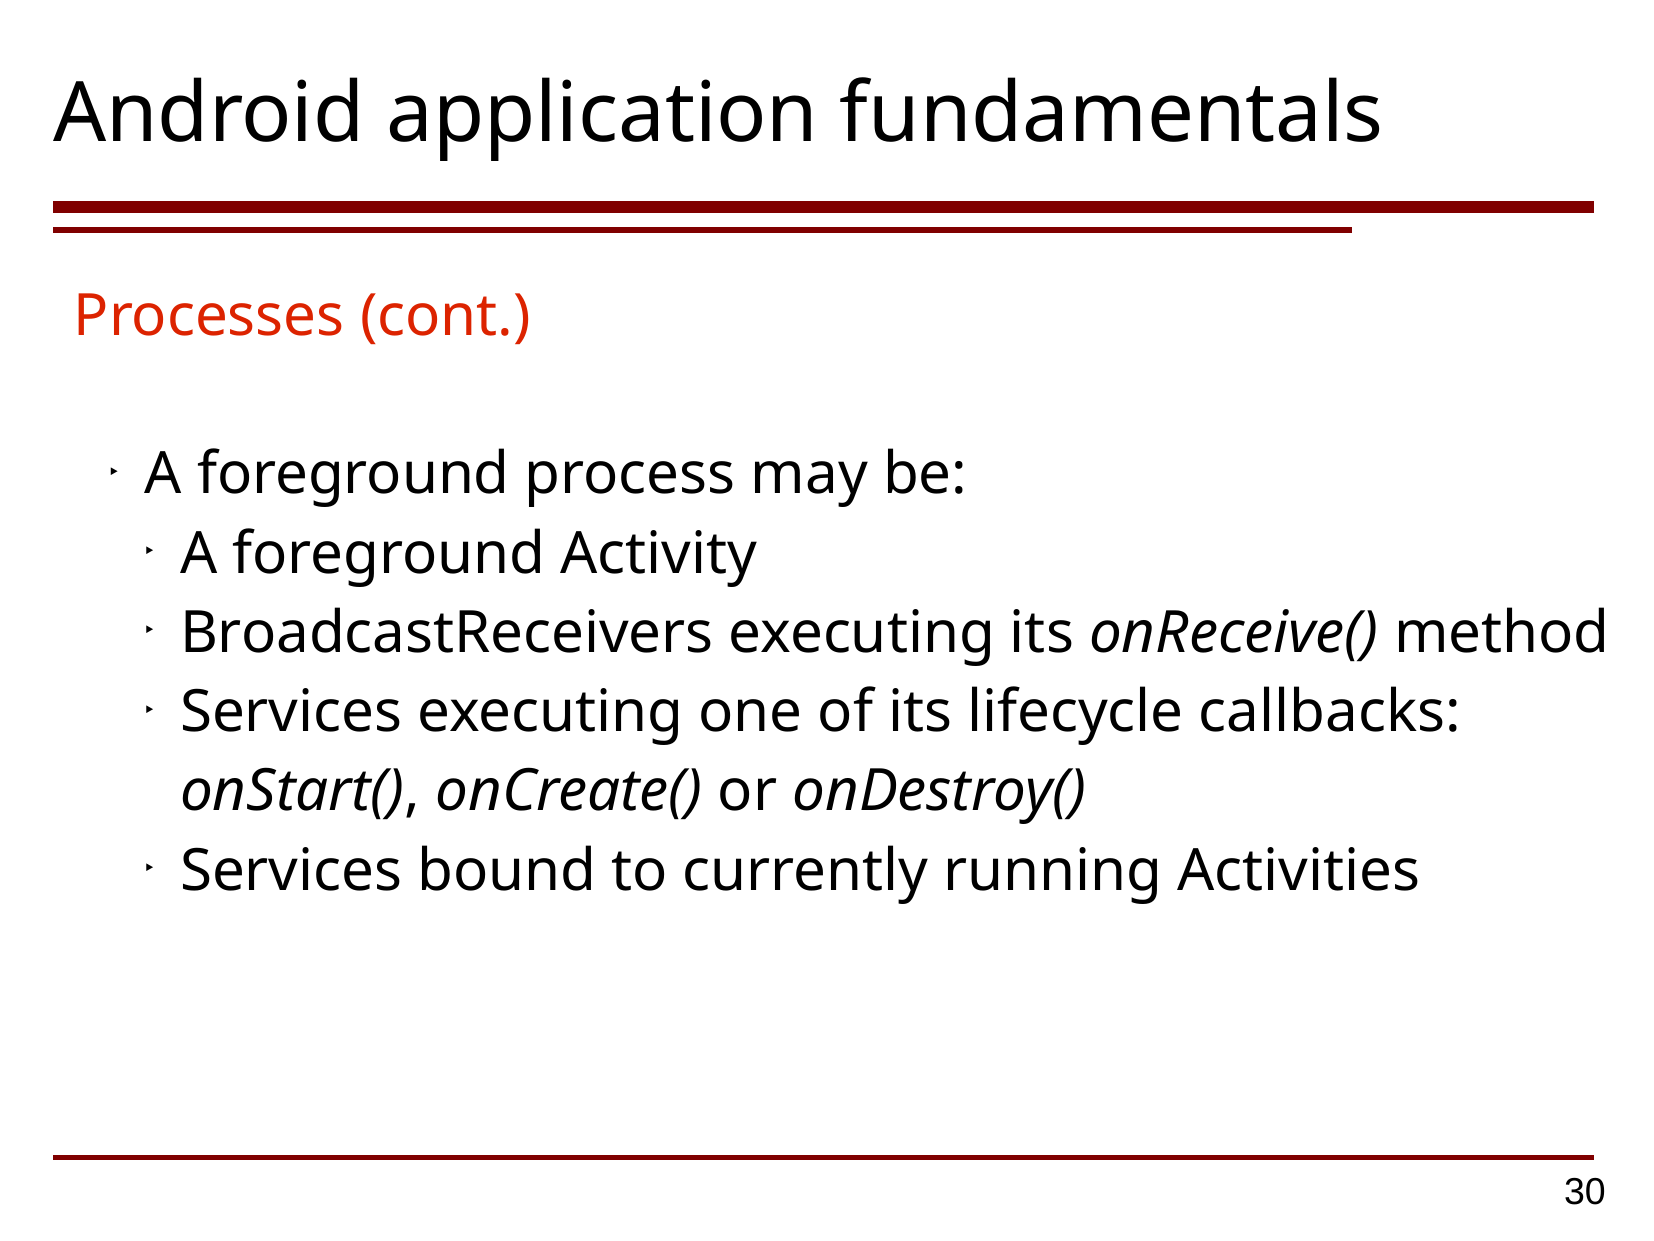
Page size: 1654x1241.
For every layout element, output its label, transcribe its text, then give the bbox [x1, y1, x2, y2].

subtitle Android application fundamentals [53, 48, 1542, 172]
text_box <number> [35, 1163, 1654, 1221]
text_box Processes (cont.) A foreground process may be: A foreground Activity BroadcastReceivers executing its onReceive() method Services executing one of its lifecycle callbacks: onStart(), onCreate() or onDestroy() Services bound to currently running Activities [59, 265, 1600, 905]
